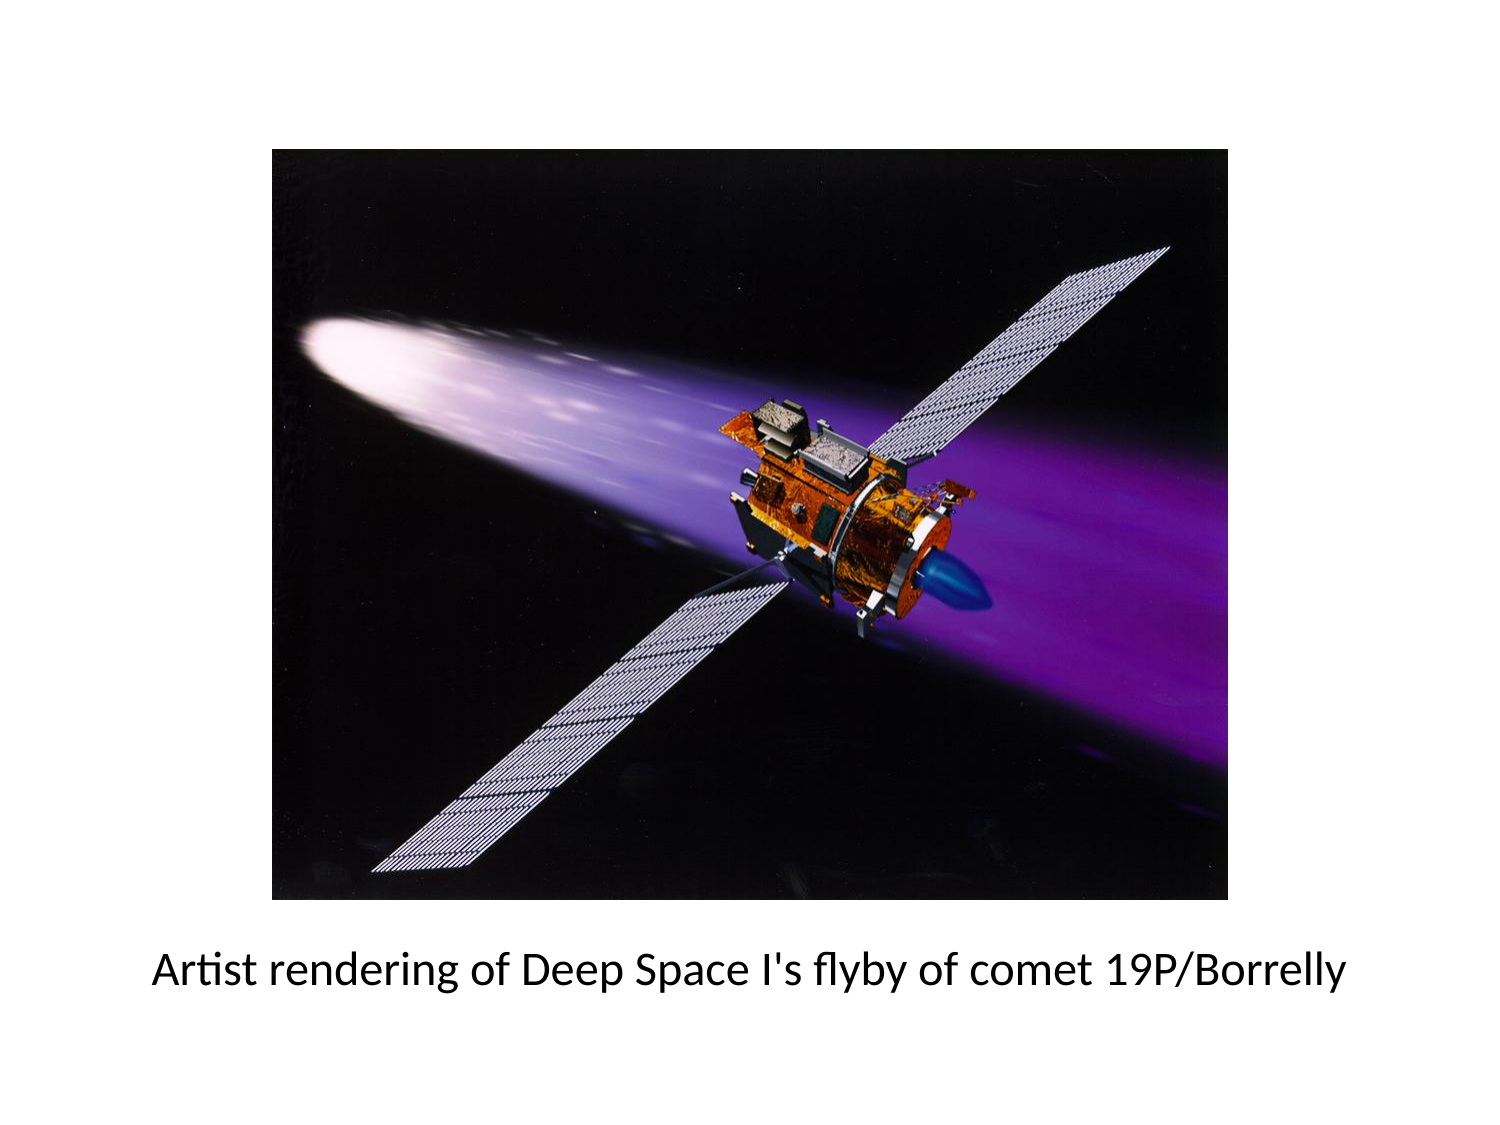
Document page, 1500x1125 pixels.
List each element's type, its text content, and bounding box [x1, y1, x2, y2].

picture [272, 149, 1228, 900]
text_box Artist rendering of Deep Space I's flyby of comet 19P/Borrelly [136, 930, 1364, 1003]
